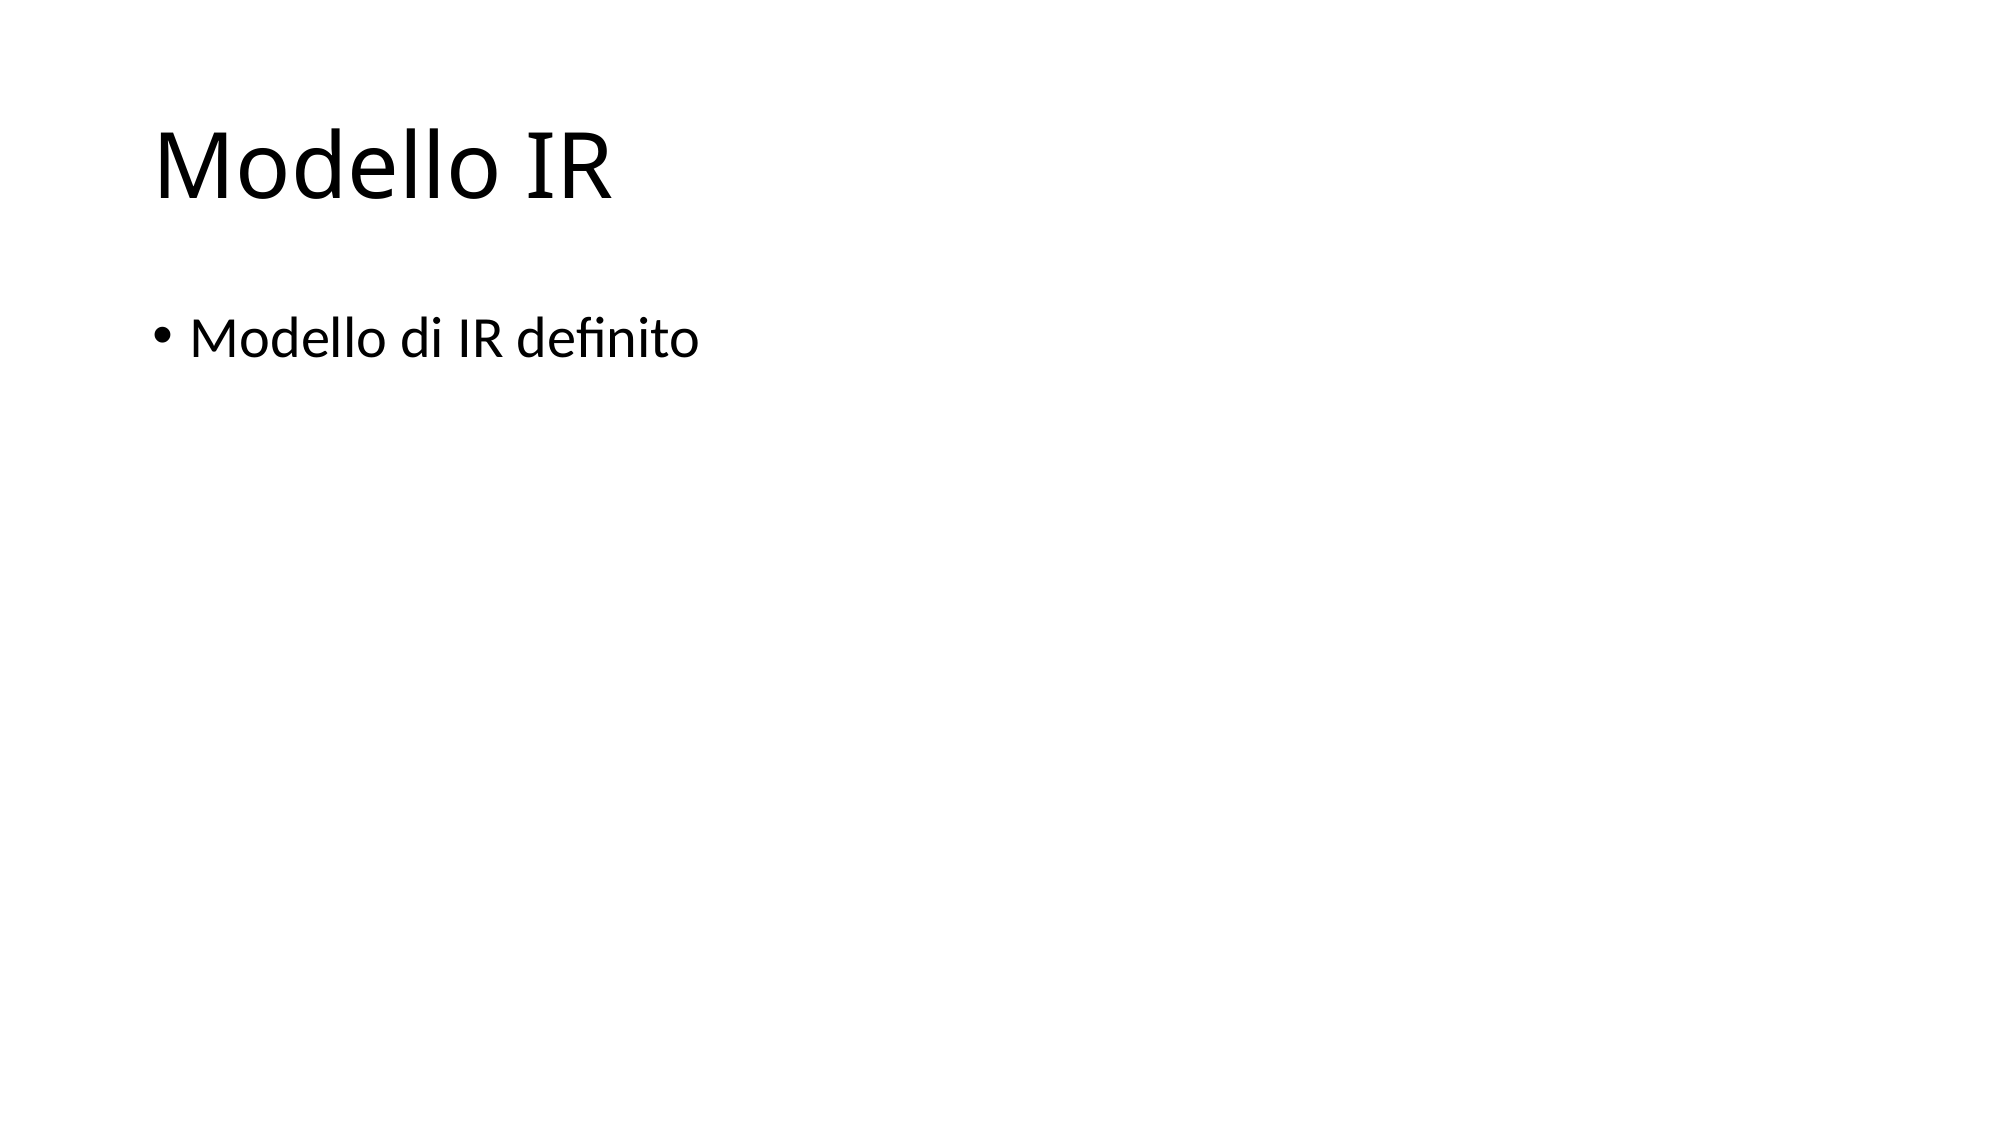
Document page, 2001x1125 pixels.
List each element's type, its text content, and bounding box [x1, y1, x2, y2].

list Modello di IR definito [137, 299, 1863, 1014]
title Modello IR [137, 59, 1863, 278]
